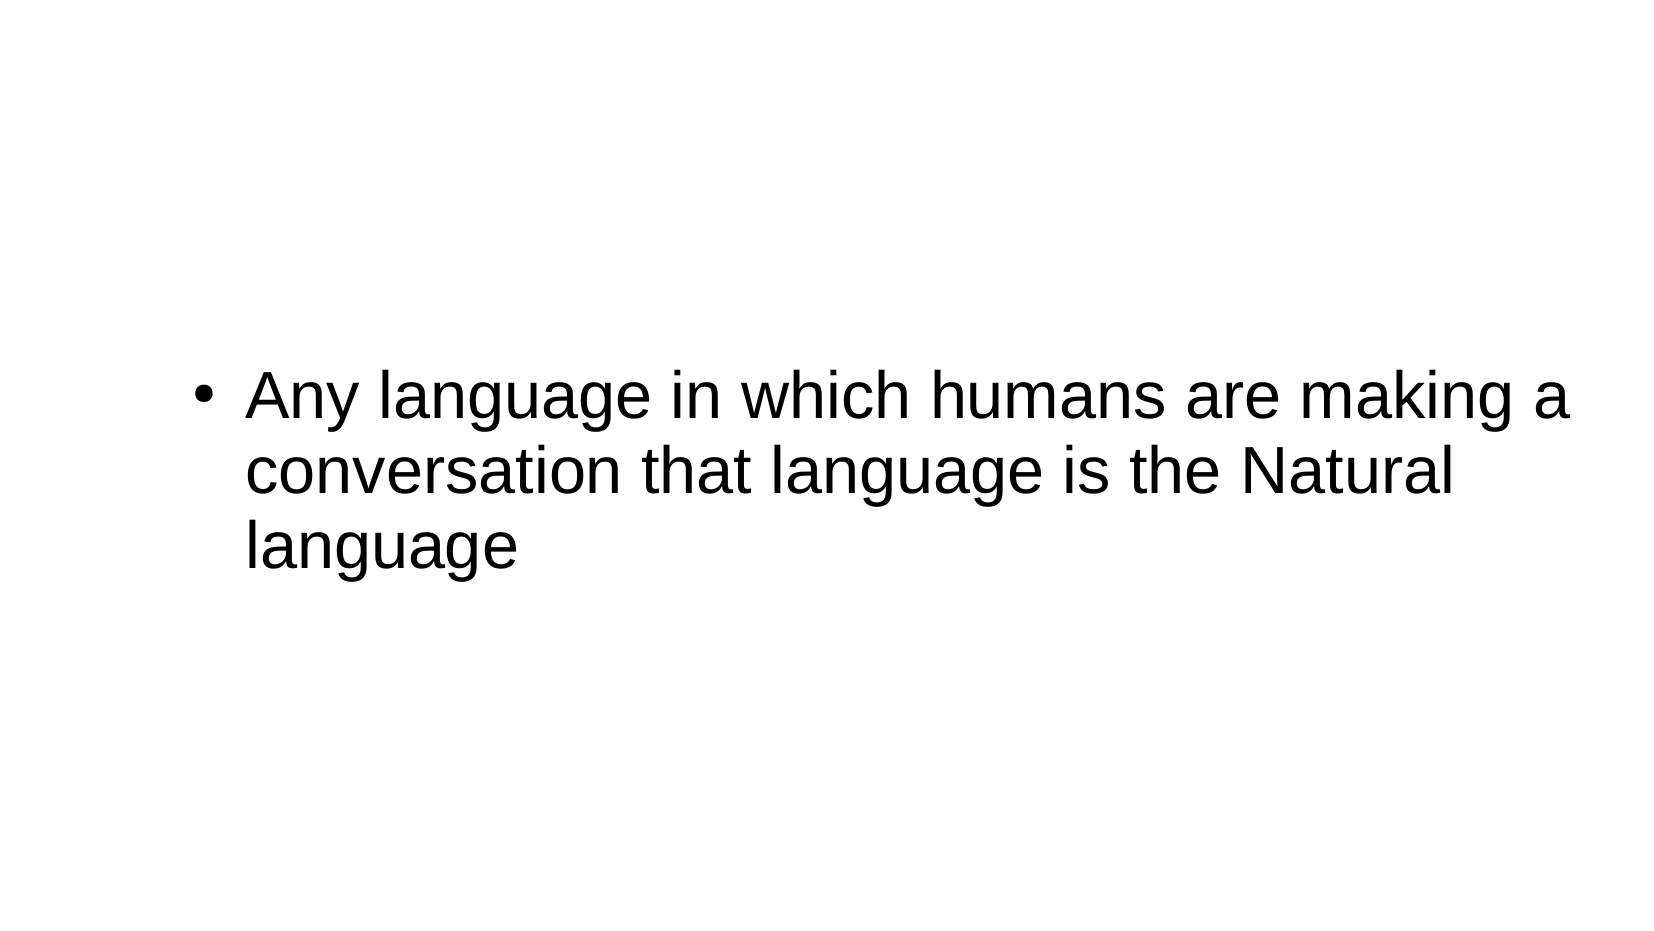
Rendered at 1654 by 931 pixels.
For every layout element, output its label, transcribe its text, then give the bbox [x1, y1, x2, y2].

list Any language in which humans are making a conversation that language is the Natural language [82, 358, 1571, 898]
